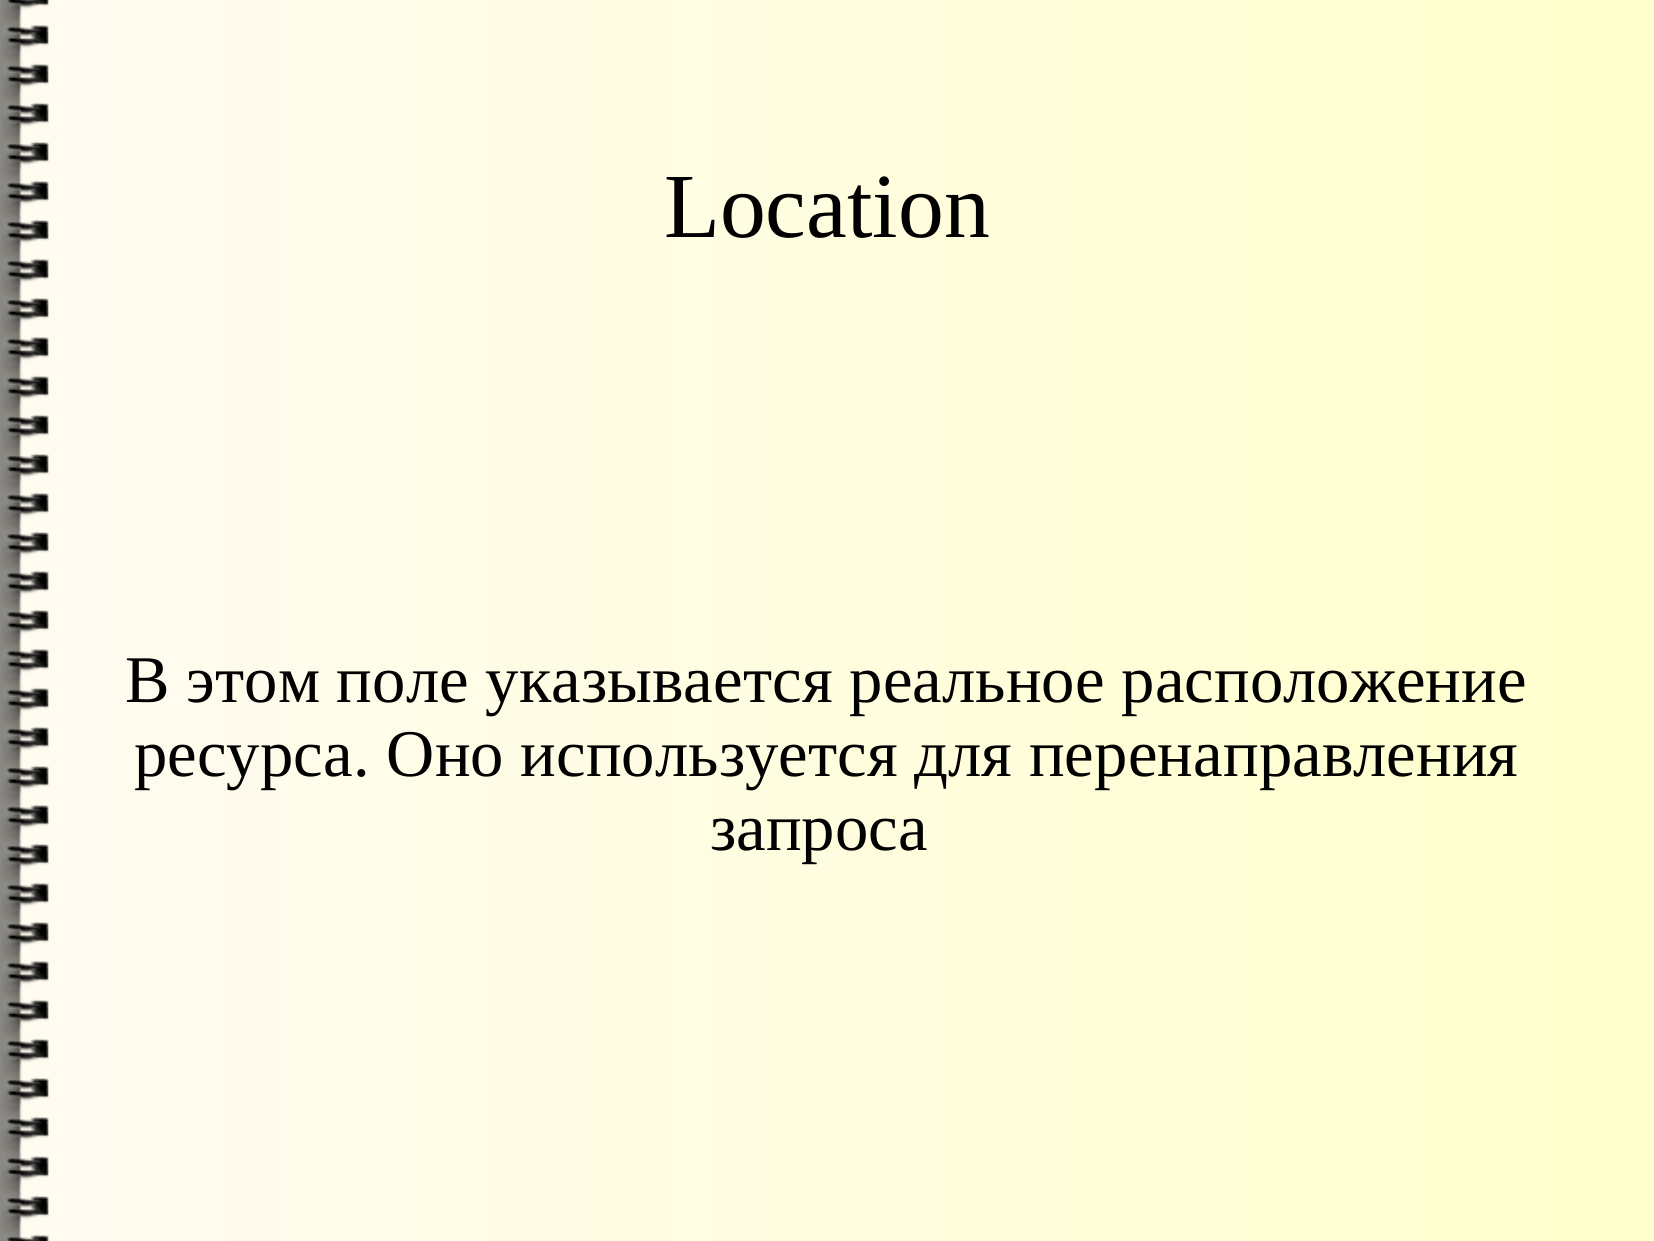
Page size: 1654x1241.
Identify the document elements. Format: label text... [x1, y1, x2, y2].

title Location [121, 102, 1534, 311]
picture [0, 0, 1654, 1241]
subtitle В этом поле указывается реальное расположение ресурса. Оно используется для перенаправления запроса [121, 344, 1534, 1164]
